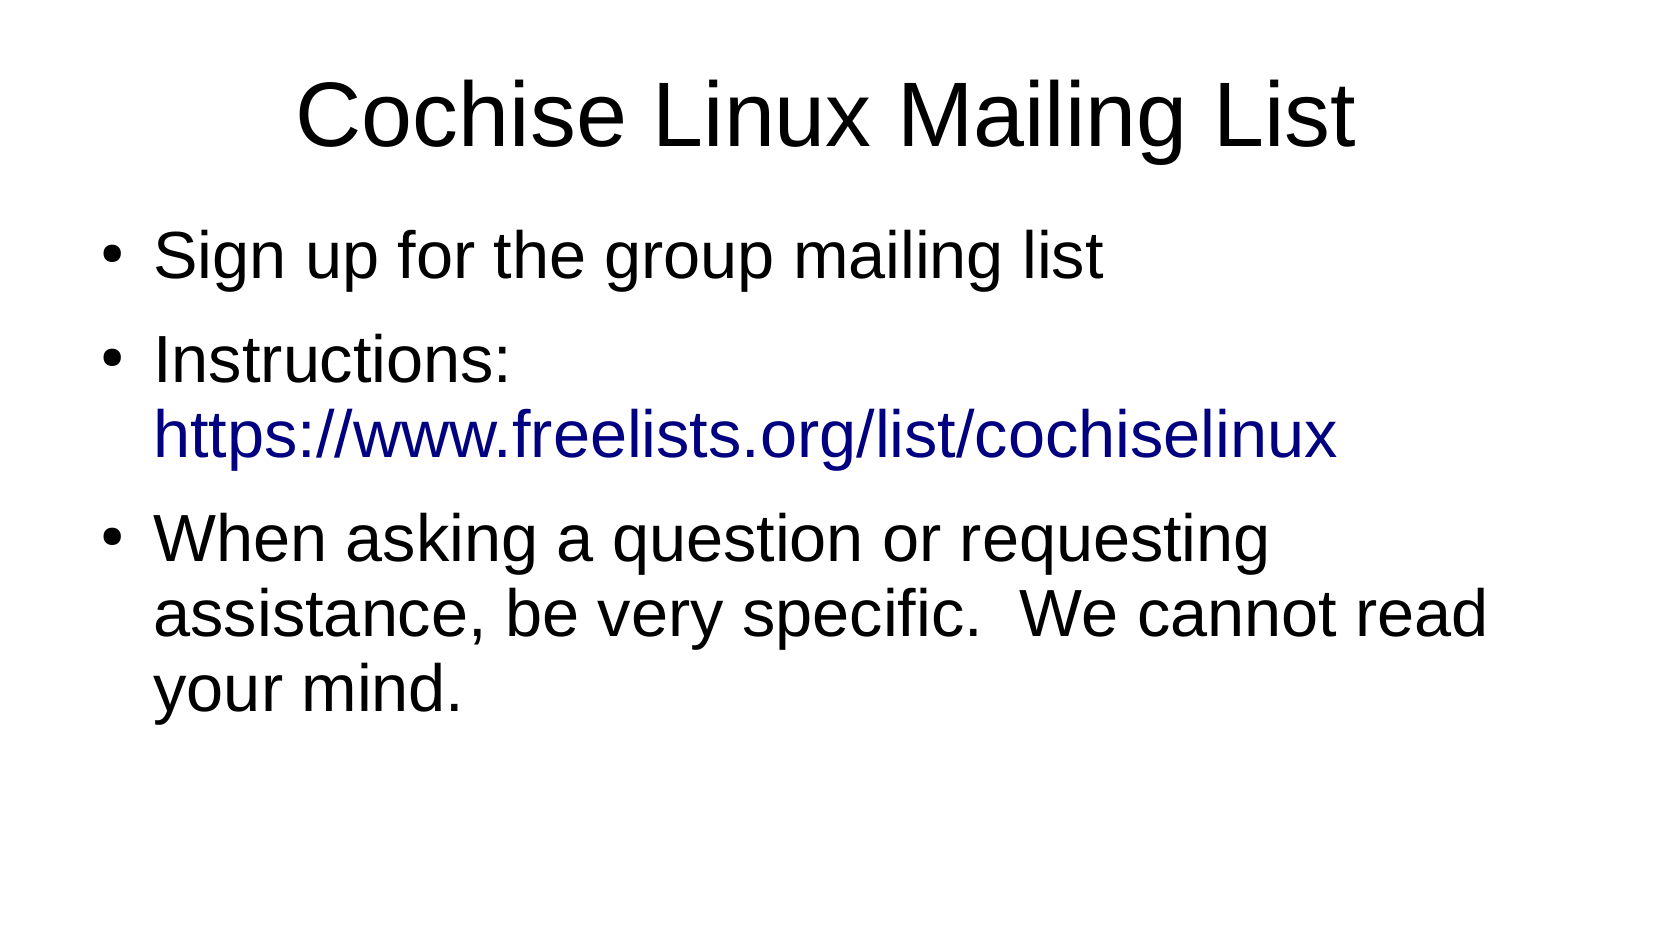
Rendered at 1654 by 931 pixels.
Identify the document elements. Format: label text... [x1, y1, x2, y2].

list Sign up for the group mailing list Instructions: https://www.freelists.org/list/cochiselinux When asking a question or requesting assistance, be very specific. We cannot read your mind. [82, 217, 1571, 758]
title Cochise Linux Mailing List [82, 37, 1571, 193]
